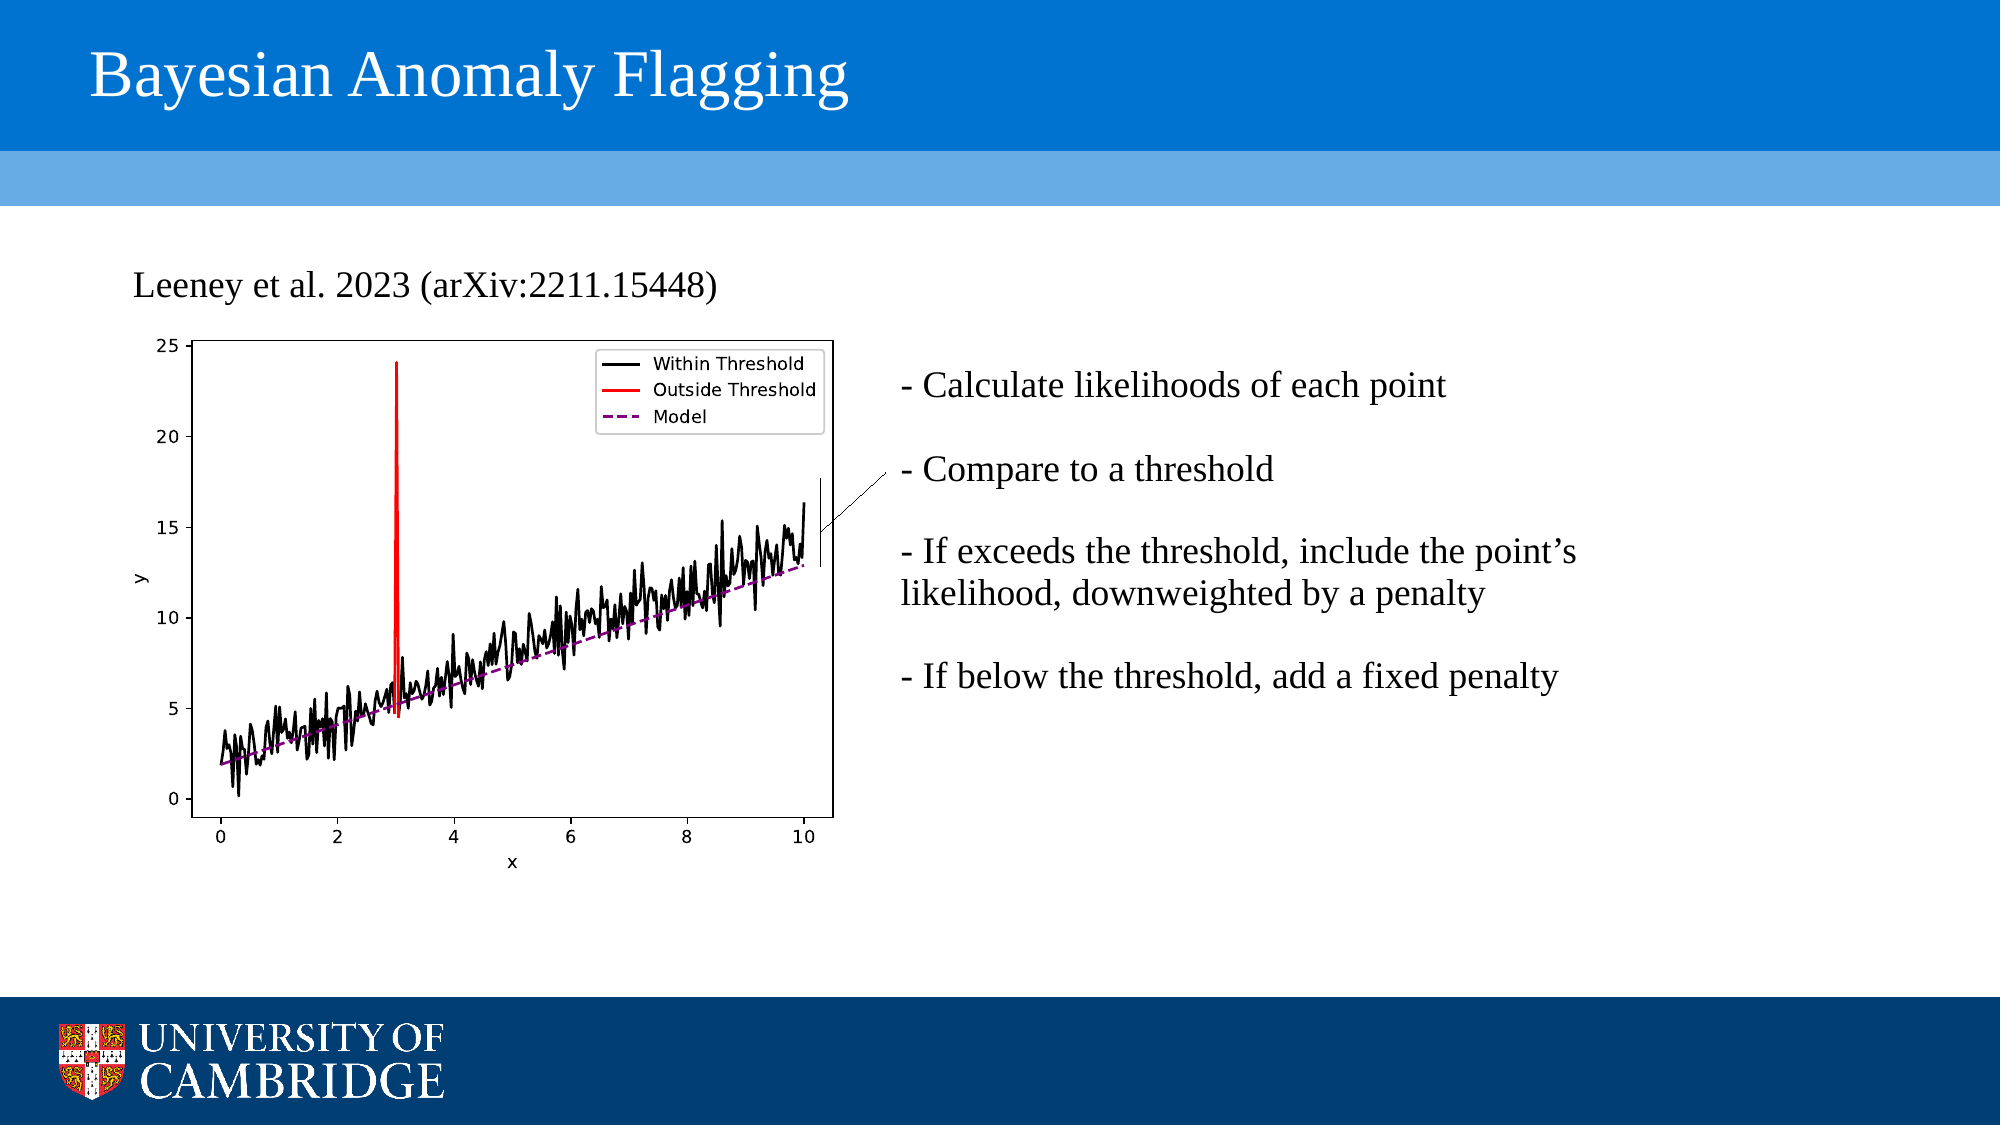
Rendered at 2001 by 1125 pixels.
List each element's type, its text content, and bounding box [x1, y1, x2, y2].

text_box - Calculate likelihoods of each point - Compare to a threshold - If exceeds the threshold, include the point’s likelihood, downweighted by a penalty - If below the threshold, add a fixed penalty [885, 357, 1743, 746]
picture [88, 265, 917, 886]
picture [59, 1022, 444, 1100]
list Bayesian Anomaly Flagging [3, 29, 1861, 123]
text_box Leeney et al. 2023 (arXiv:2211.15448) [118, 256, 857, 313]
